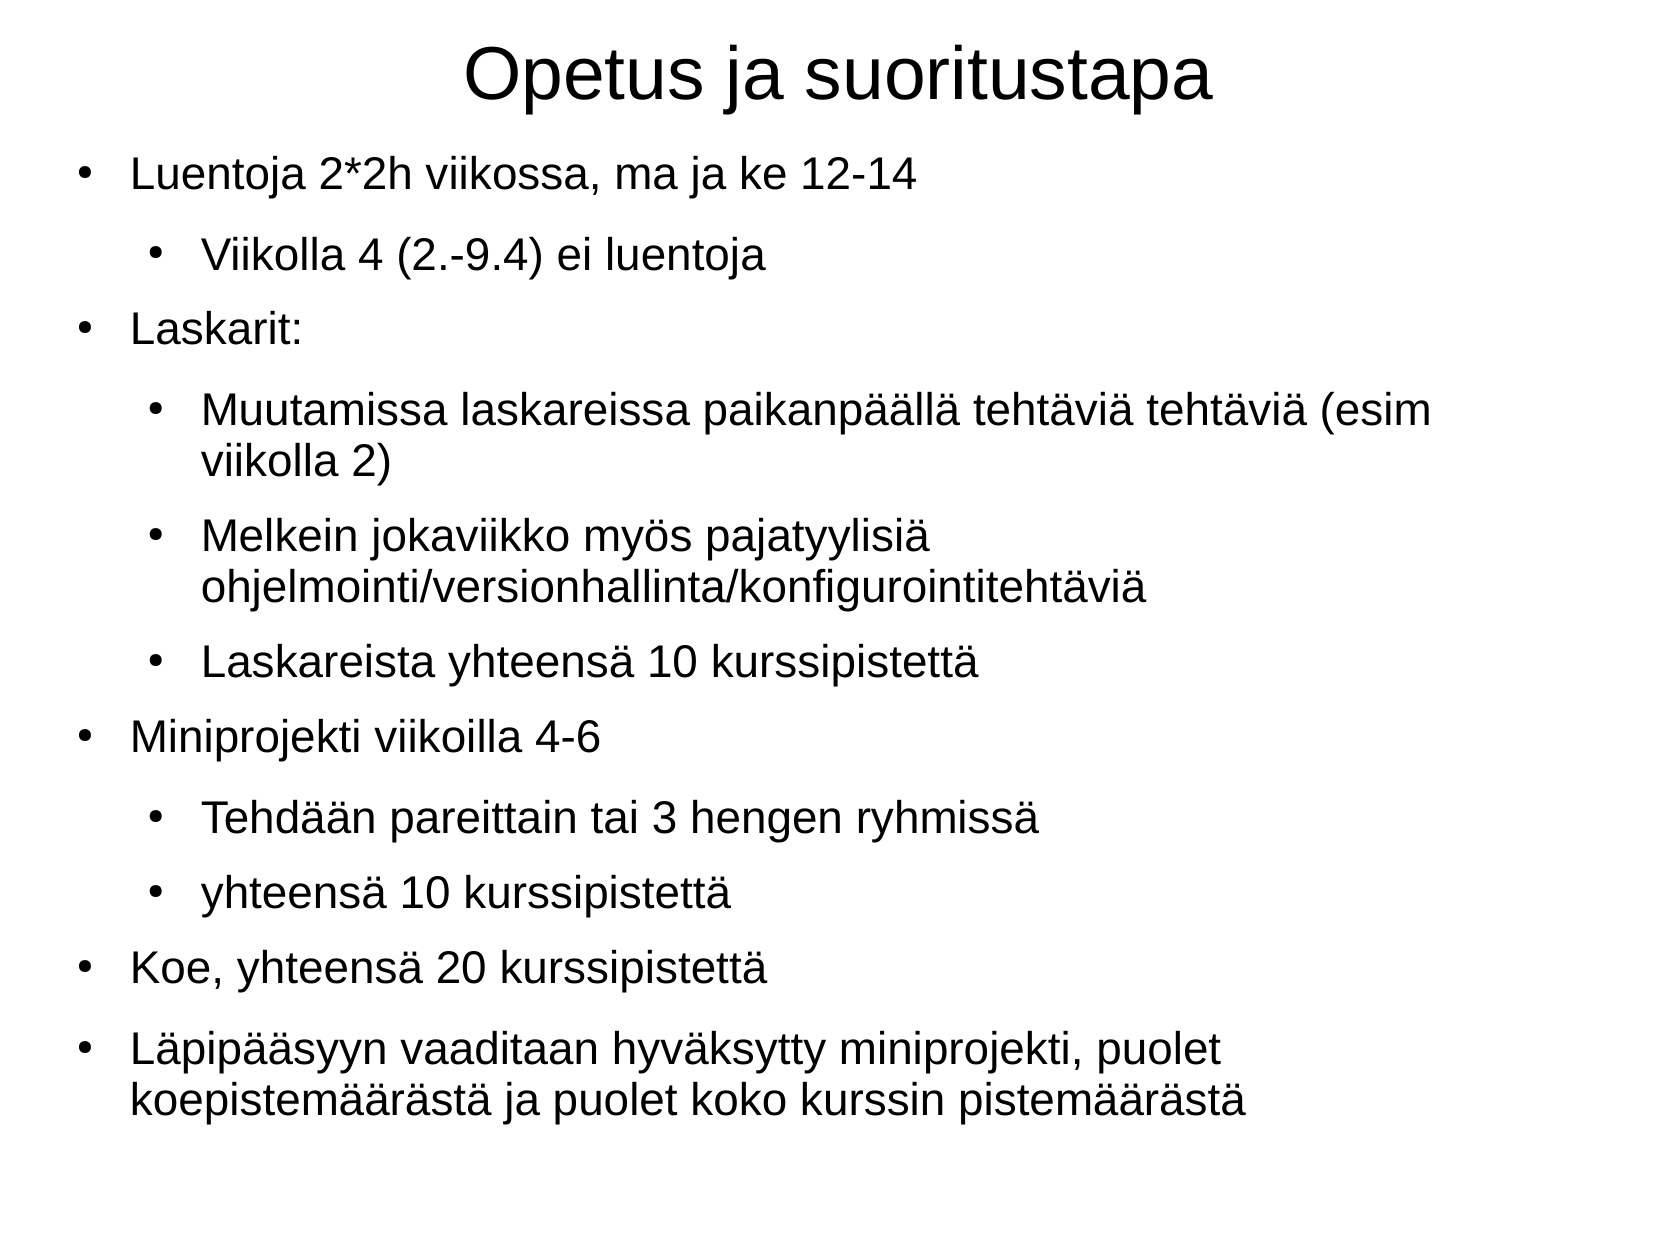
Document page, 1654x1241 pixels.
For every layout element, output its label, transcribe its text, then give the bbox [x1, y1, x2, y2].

list Luentoja 2*2h viikossa, ma ja ke 12-14 Viikolla 4 (2.-9.4) ei luentoja Laskarit: Muutamissa laskareissa paikanpäällä tehtäviä tehtäviä (esim viikolla 2) Melkein jokaviikko myös pajatyylisiä ohjelmointi/versionhallinta/konfigurointitehtäviä Laskareista yhteensä 10 kurssipistettä Miniprojekti viikoilla 4-6 Tehdään pareittain tai 3 hengen ryhmissä yhteensä 10 kurssipistettä Koe, yhteensä 20 kurssipistettä Läpipääsyyn vaaditaan hyväksytty miniprojekti, puolet koepistemäärästä ja puolet koko kurssin pistemäärästä [59, 147, 1579, 1182]
title Opetus ja suoritustapa [82, 29, 1595, 119]
